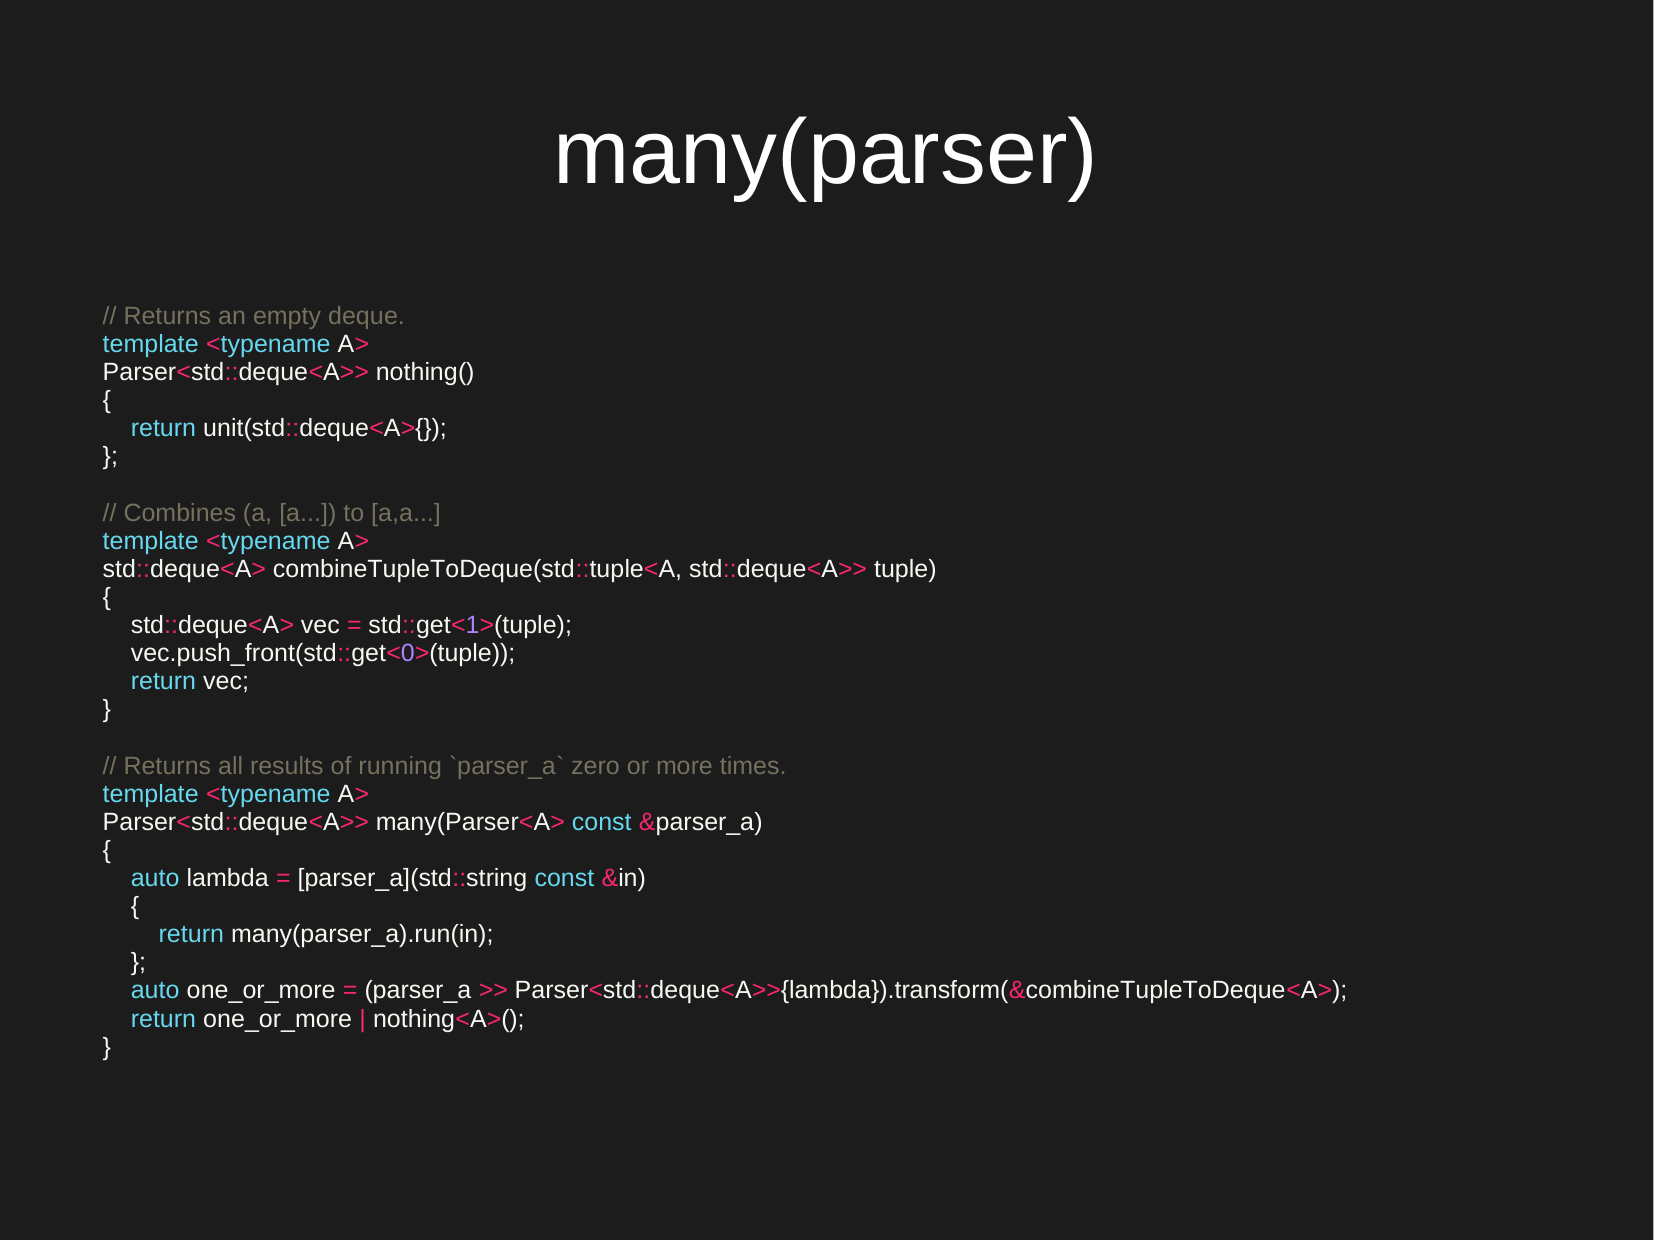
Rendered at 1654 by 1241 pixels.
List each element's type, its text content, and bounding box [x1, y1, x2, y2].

text_box // Returns an empty deque. template <typename A> Parser<std::deque<A>> nothing() { return unit(std::deque<A>{}); }; // Combines (a, [a...]) to [a,a...] template <typename A> std::deque<A> combineTupleToDeque(std::tuple<A, std::deque<A>> tuple) { std::deque<A> vec = std::get<1>(tuple); vec.push_front(std::get<0>(tuple)); return vec; } // Returns all results of running `parser_a` zero or more times. template <typename A> Parser<std::deque<A>> many(Parser<A> const &parser_a) { auto lambda = [parser_a](std::string const &in) { return many(parser_a).run(in); }; auto one_or_more = (parser_a >> Parser<std::deque<A>>{lambda}).transform(&combineTupleToDeque<A>); return one_or_more | nothing<A>(); } [60, 294, 1654, 1228]
title many(parser) [82, 49, 1571, 256]
